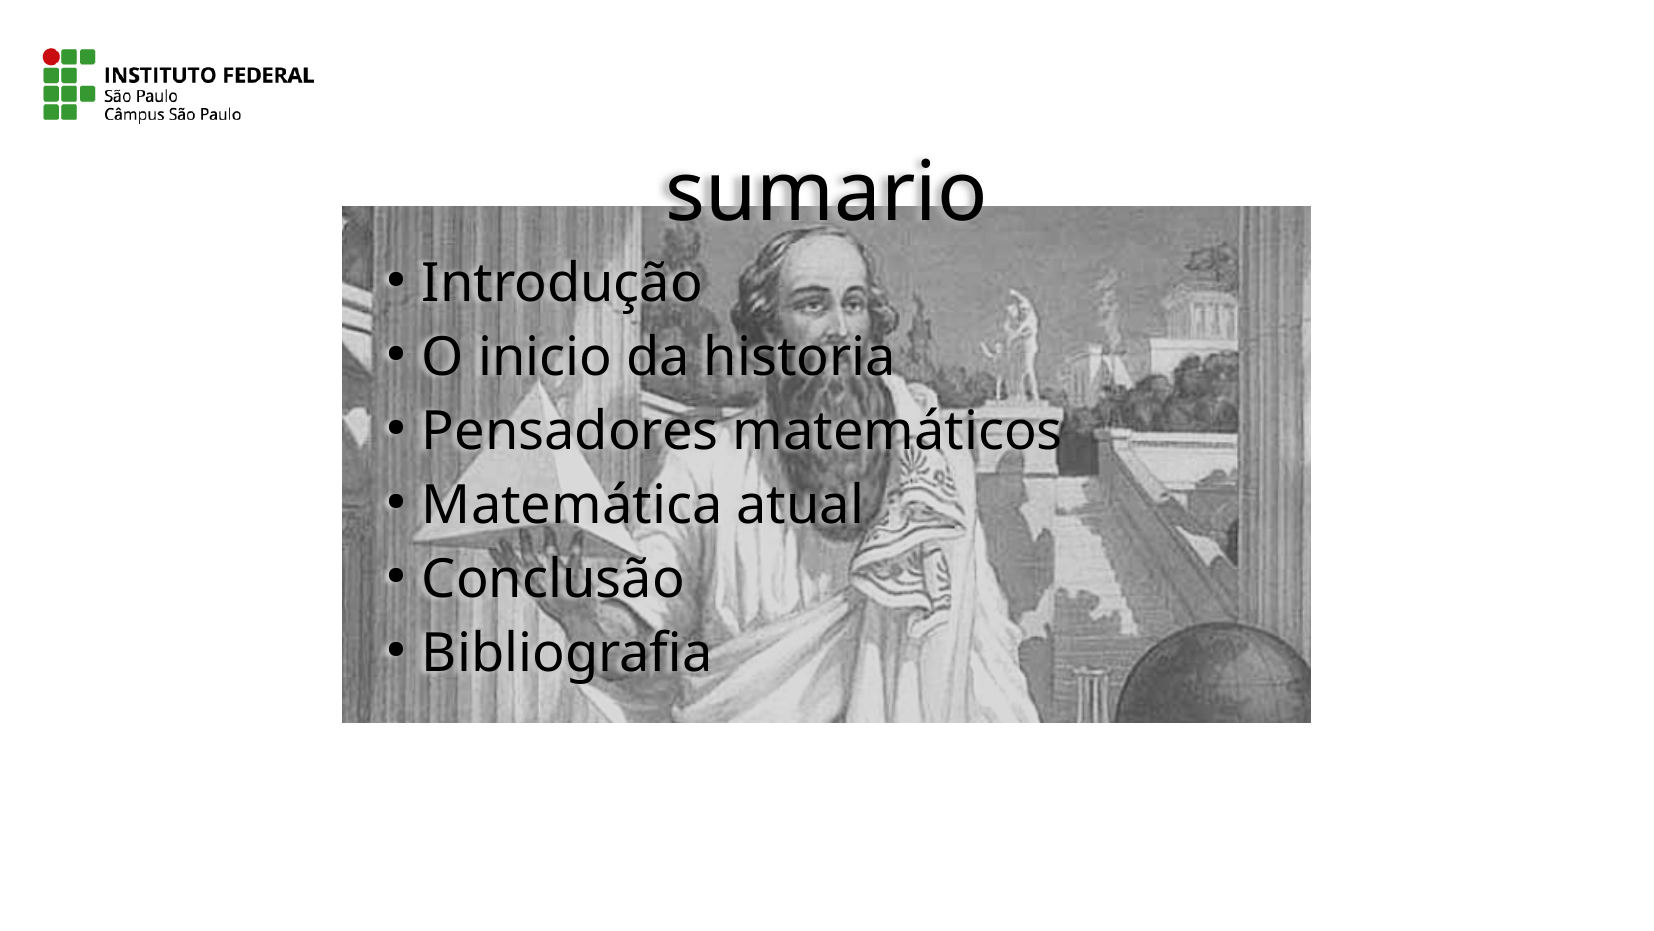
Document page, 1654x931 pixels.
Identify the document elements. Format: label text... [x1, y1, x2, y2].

title sumario [82, 110, 1571, 266]
picture [29, 29, 325, 136]
text_box Introdução O inicio da historia Pensadores matemáticos Matemática atual Conclusão Bibliografia [371, 236, 1447, 696]
picture [342, 266, 1311, 723]
